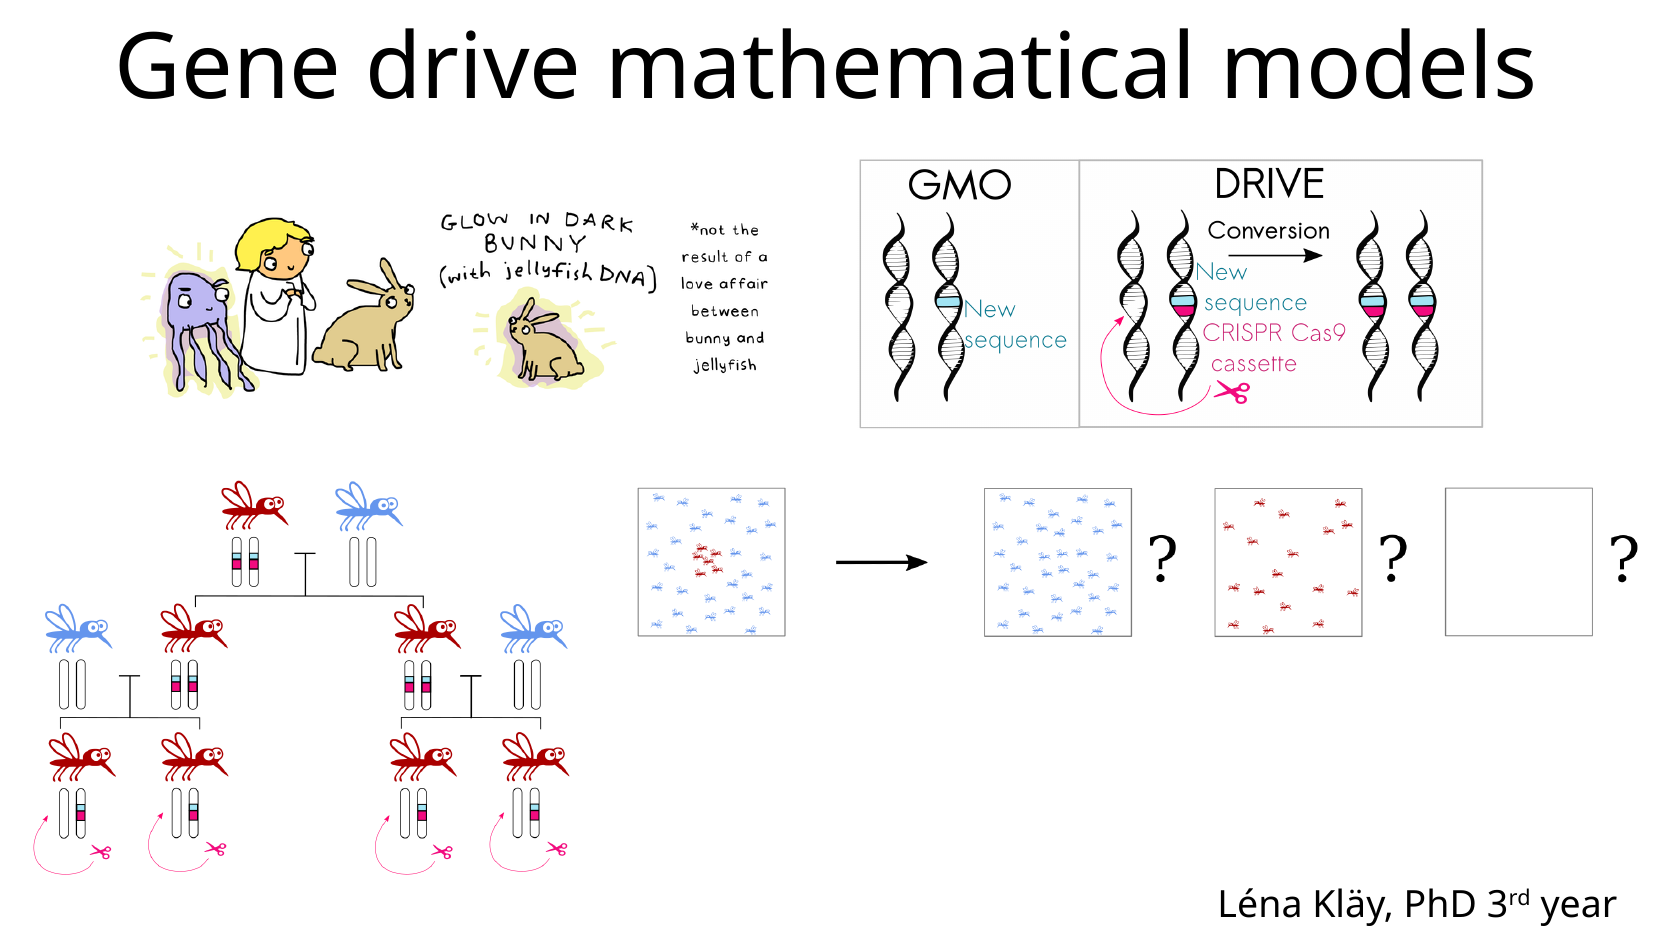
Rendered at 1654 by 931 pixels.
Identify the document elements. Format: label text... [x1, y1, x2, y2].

picture [21, 473, 598, 886]
title Gene drive mathematical models [82, 0, 1571, 141]
picture [857, 157, 1486, 430]
title Léna Kläy, PhD 3rd year [1125, 825, 1654, 931]
picture [140, 212, 774, 399]
picture [611, 461, 1652, 657]
